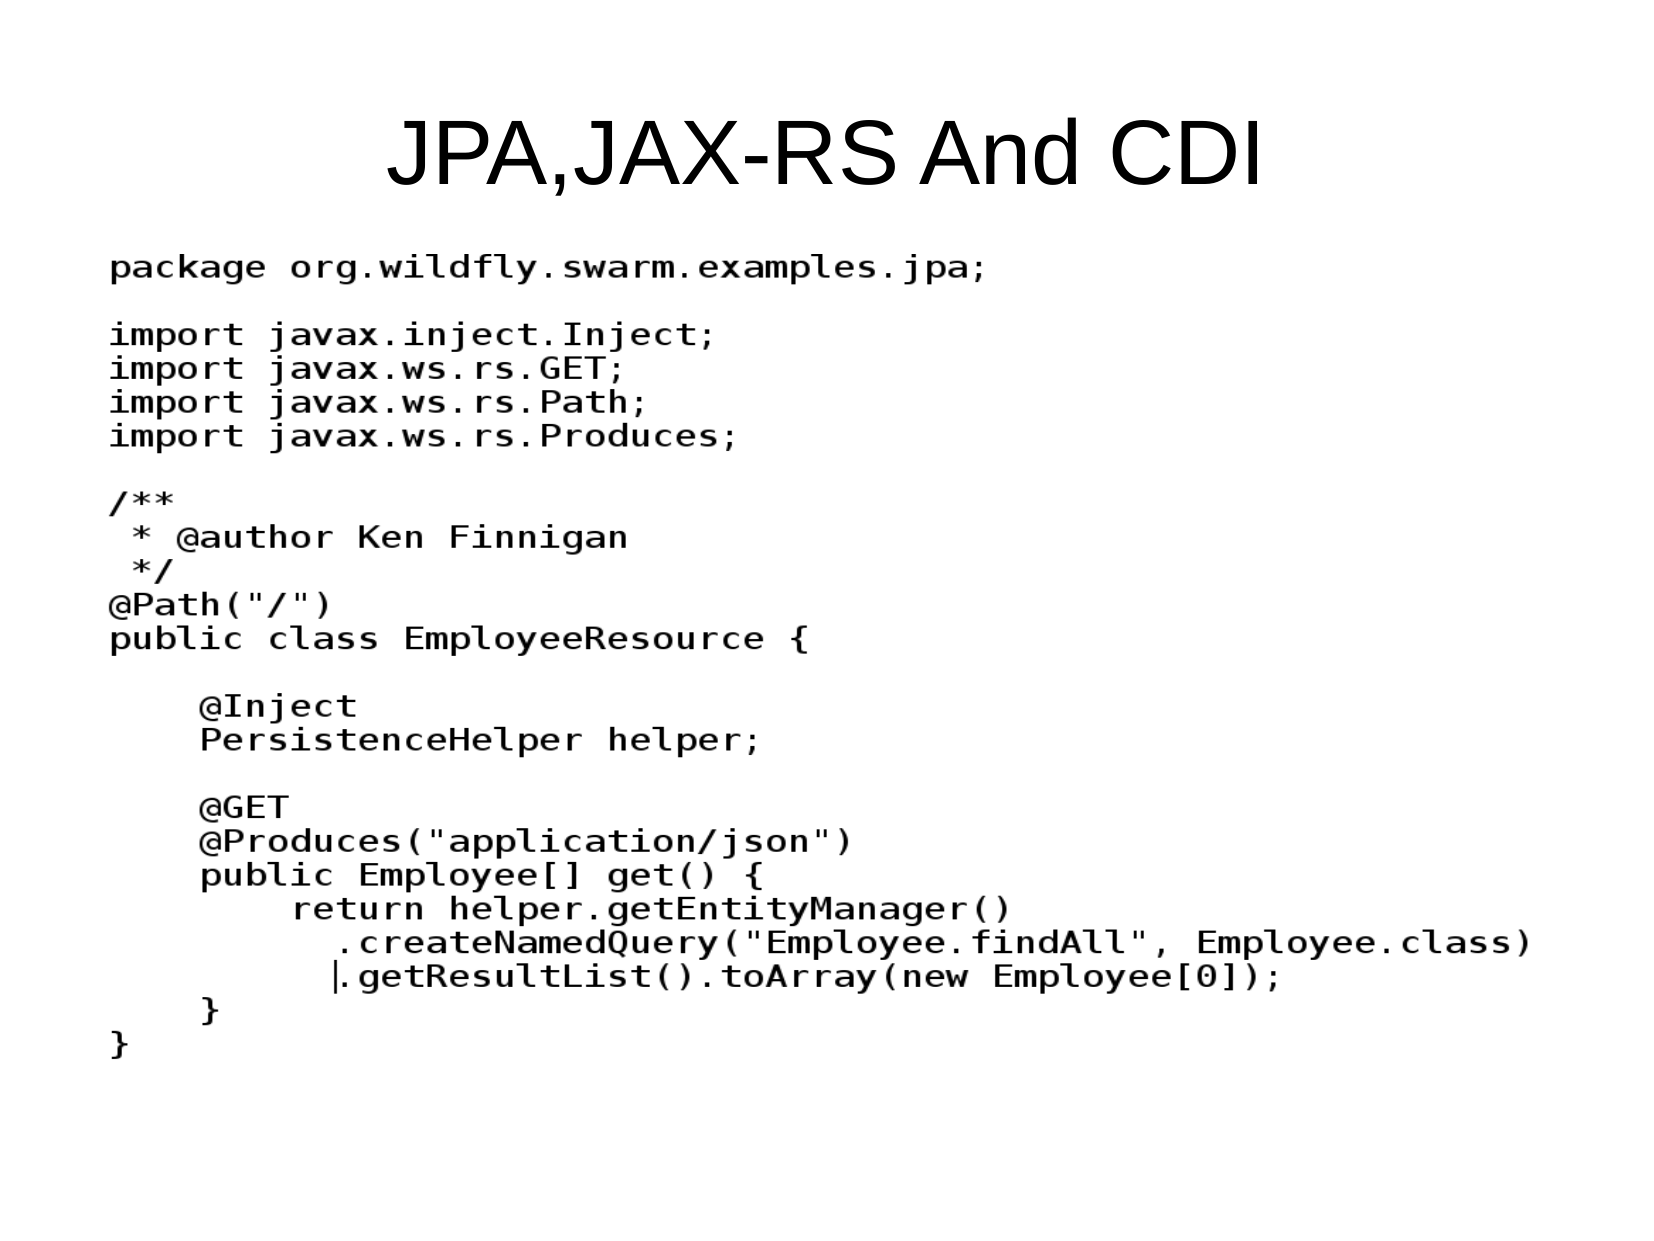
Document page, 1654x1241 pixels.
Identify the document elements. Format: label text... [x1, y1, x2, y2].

title JPA,JAX-RS And CDI [82, 49, 1571, 257]
picture [105, 254, 1621, 1139]
